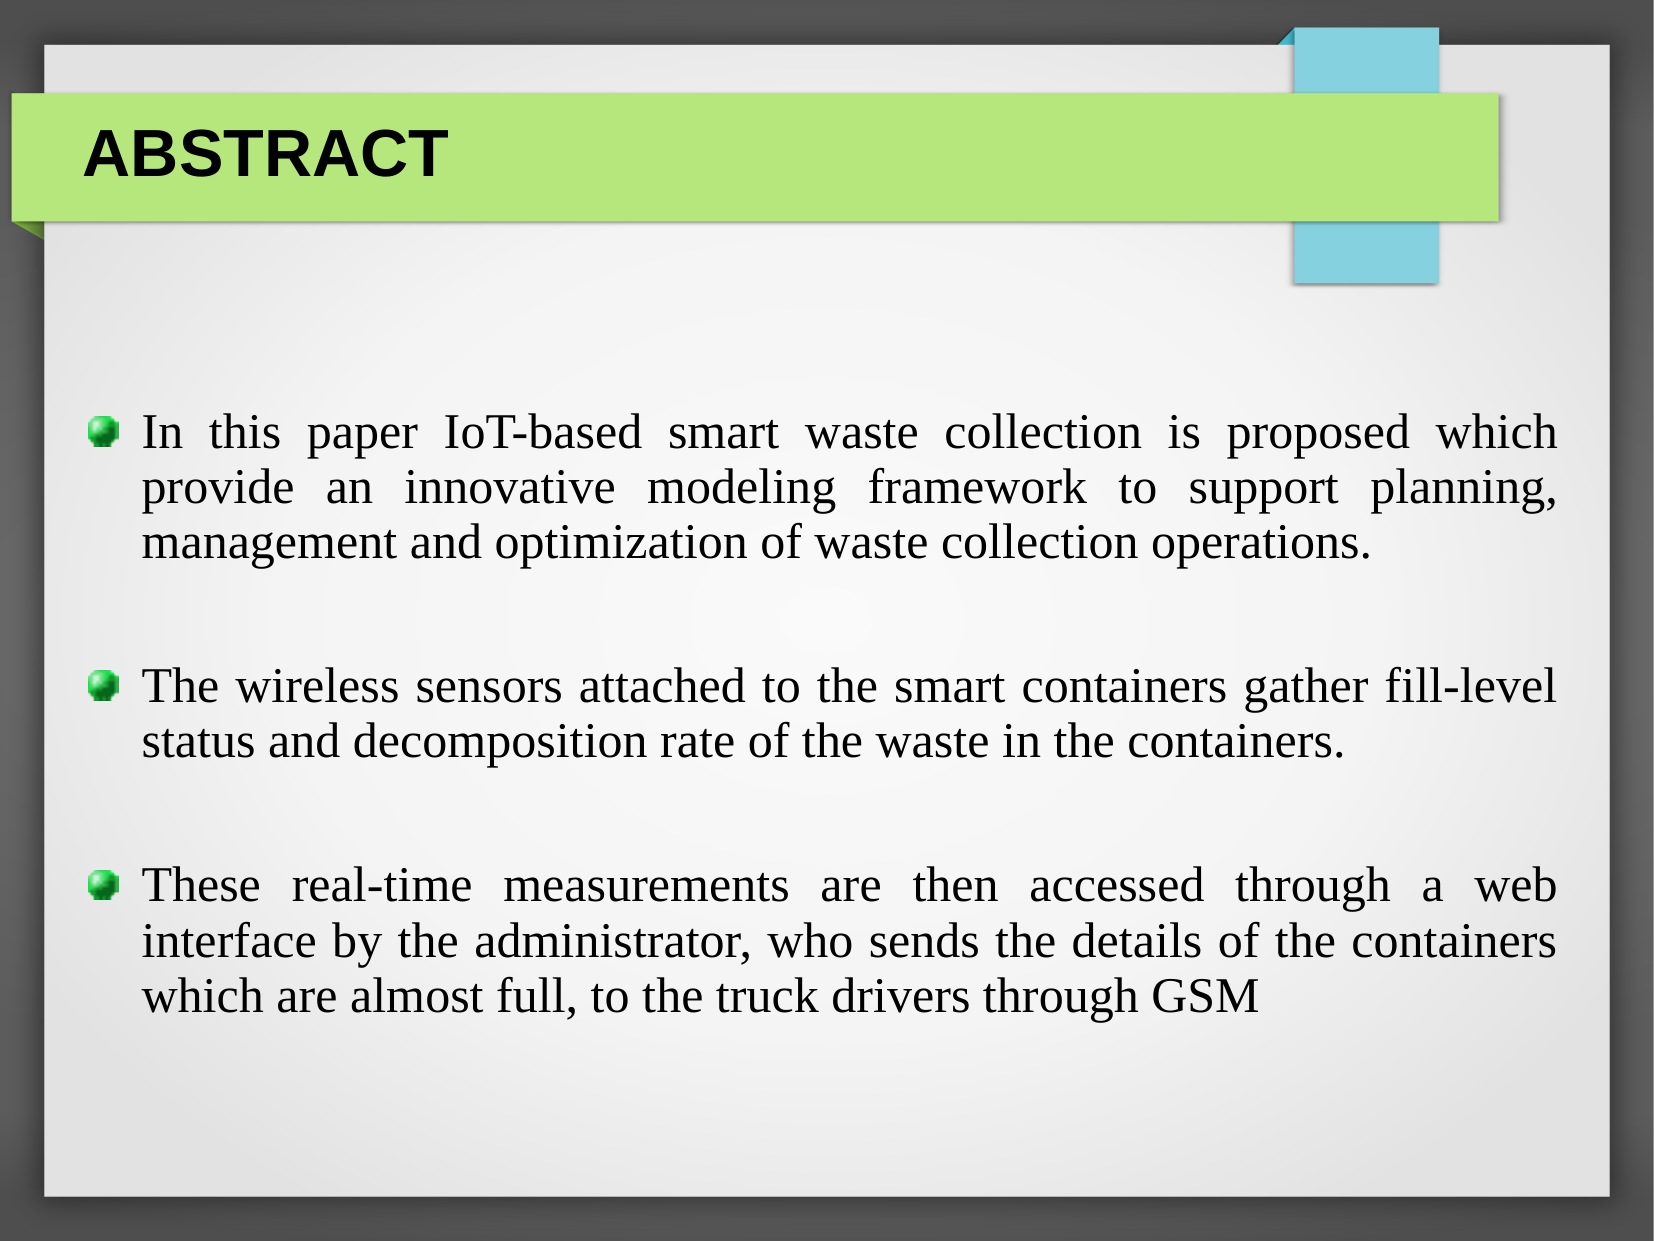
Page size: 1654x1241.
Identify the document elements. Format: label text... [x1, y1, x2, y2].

picture [0, 0, 1654, 1241]
title ABSTRACT [82, 94, 1264, 213]
list In this paper IoT-based smart waste collection is proposed which provide an innovative modeling framework to support planning, management and optimization of waste collection operations. The wireless sensors attached to the smart containers gather fill-level status and decomposition rate of the waste in the containers. These real-time measurements are then accessed through a web interface by the administrator, who sends the details of the containers which are almost full, to the truck drivers through GSM [70, 259, 1560, 1075]
